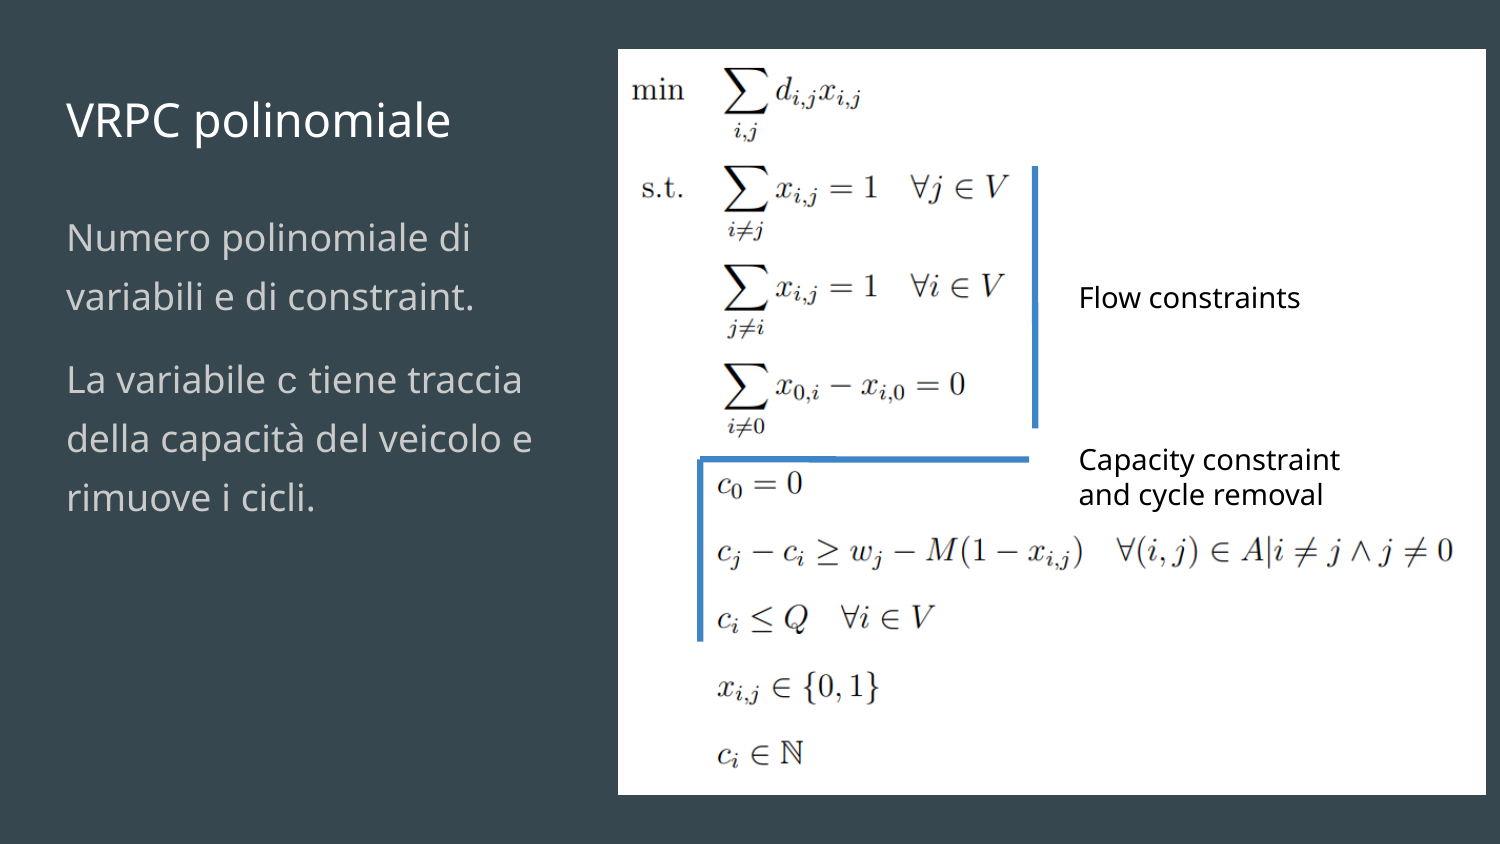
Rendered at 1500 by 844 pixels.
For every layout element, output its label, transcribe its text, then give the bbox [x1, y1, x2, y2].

list Numero polinomiale di variabili e di constraint. La variabile c tiene traccia della capacità del veicolo e rimuove i cicli. [51, 189, 618, 750]
picture [618, 49, 1486, 795]
text_box Flow constraints [1063, 263, 1385, 329]
title VRPC polinomiale [51, 72, 618, 167]
text_box Capacity constraint and cycle removal [1063, 426, 1385, 527]
